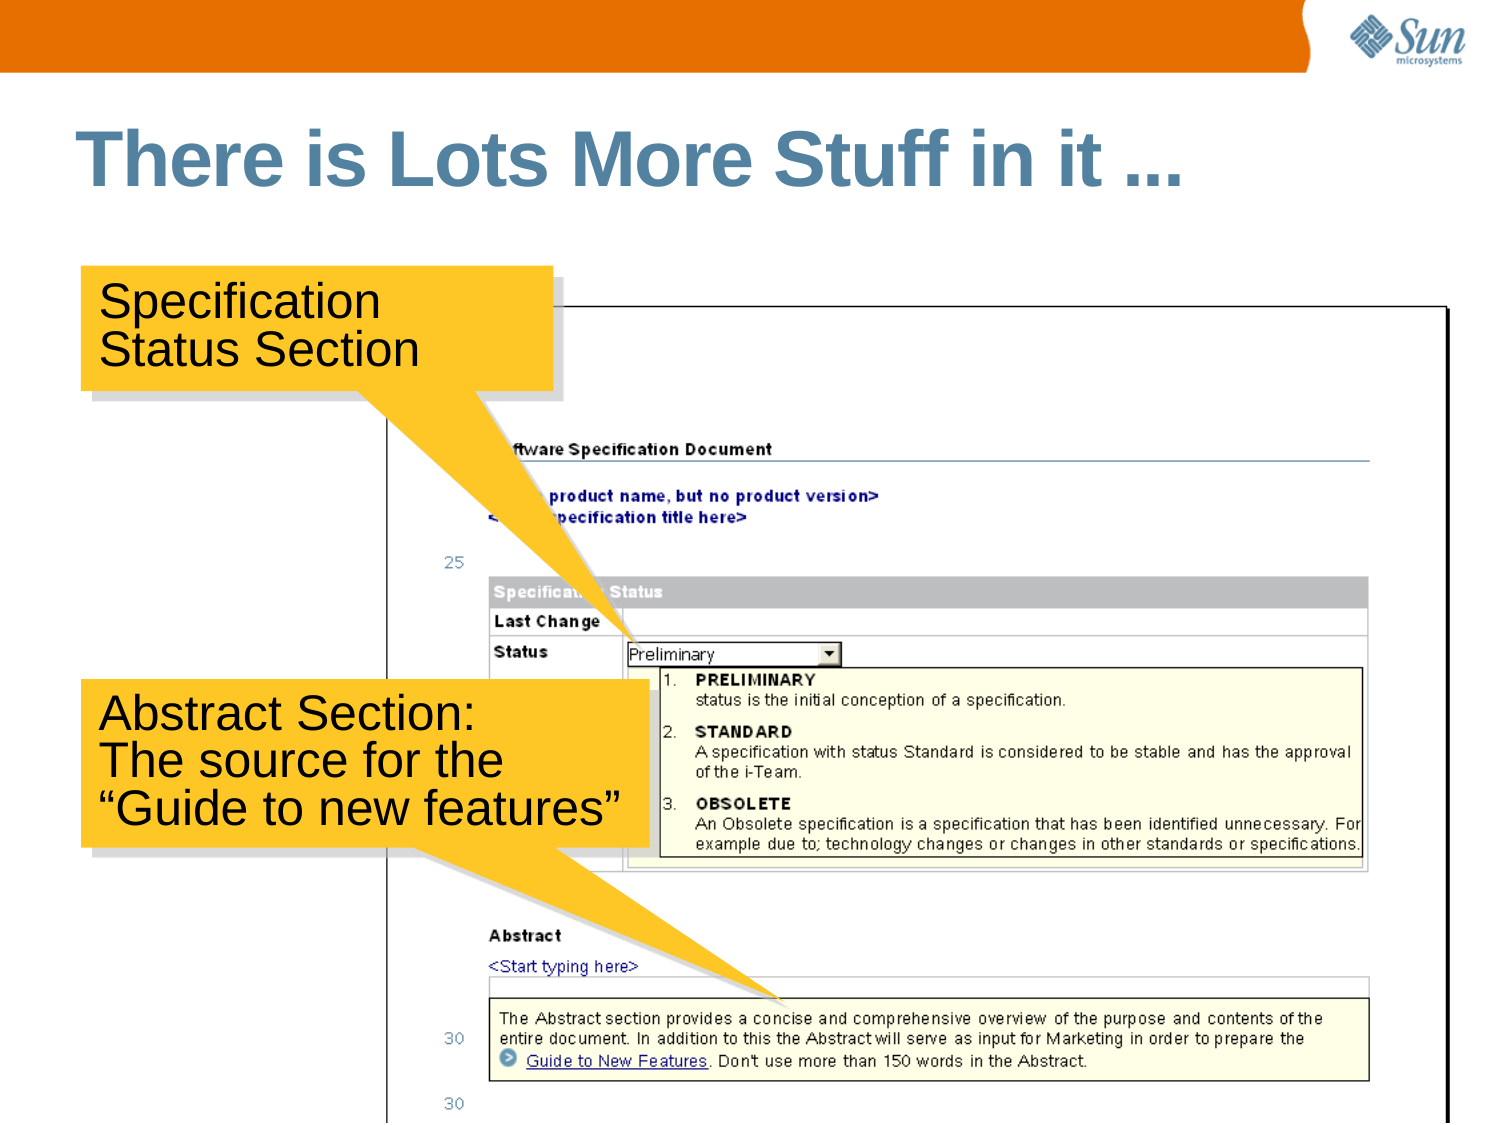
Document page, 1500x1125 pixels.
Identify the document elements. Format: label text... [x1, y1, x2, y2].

text_box Abstract Section: The source for the “Guide to new features” [81, 679, 785, 1002]
text_box Specification Status Section [80, 265, 636, 645]
picture [377, 302, 1462, 1123]
picture [0, 0, 1500, 75]
title There is Lots More Stuff in it ... [75, 122, 1438, 228]
